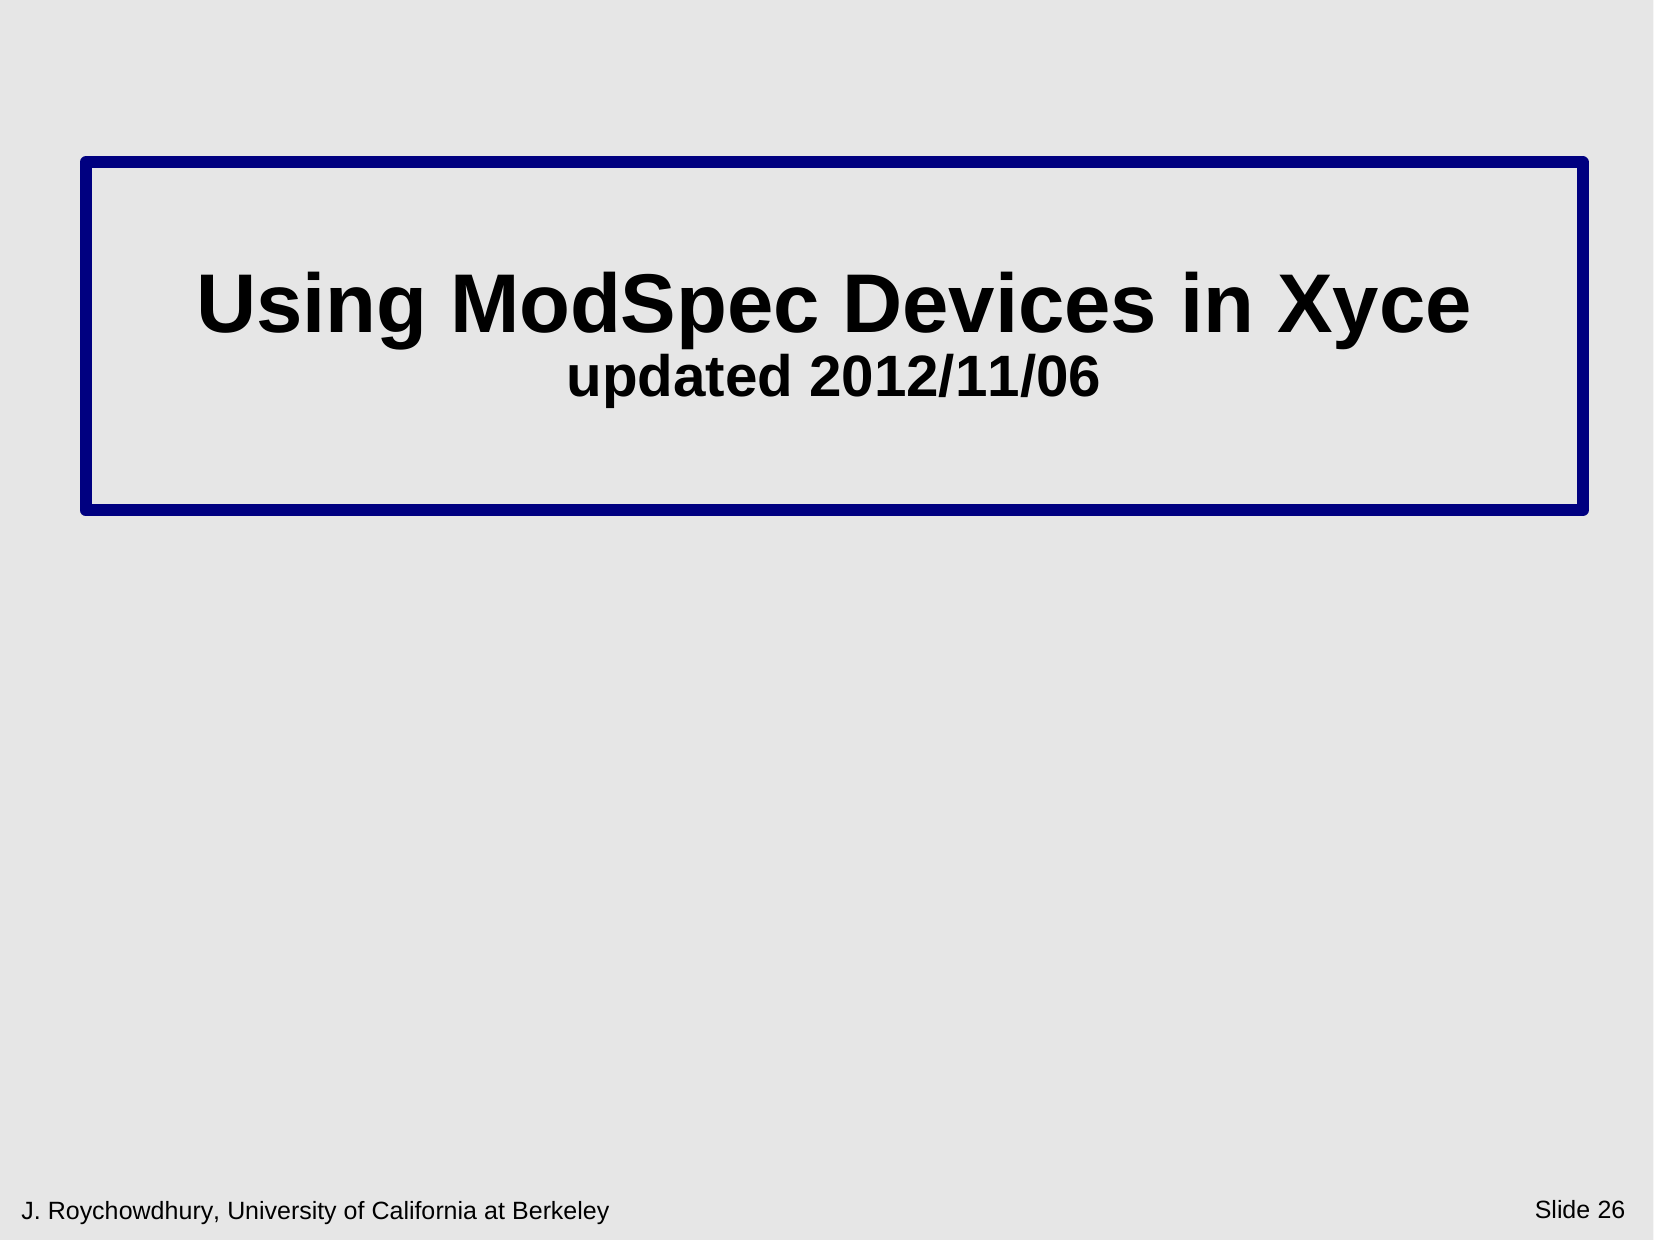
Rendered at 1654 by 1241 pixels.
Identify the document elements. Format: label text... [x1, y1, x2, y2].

title Using ModSpec Devices in Xyce updated 2012/11/06 [85, 162, 1583, 511]
